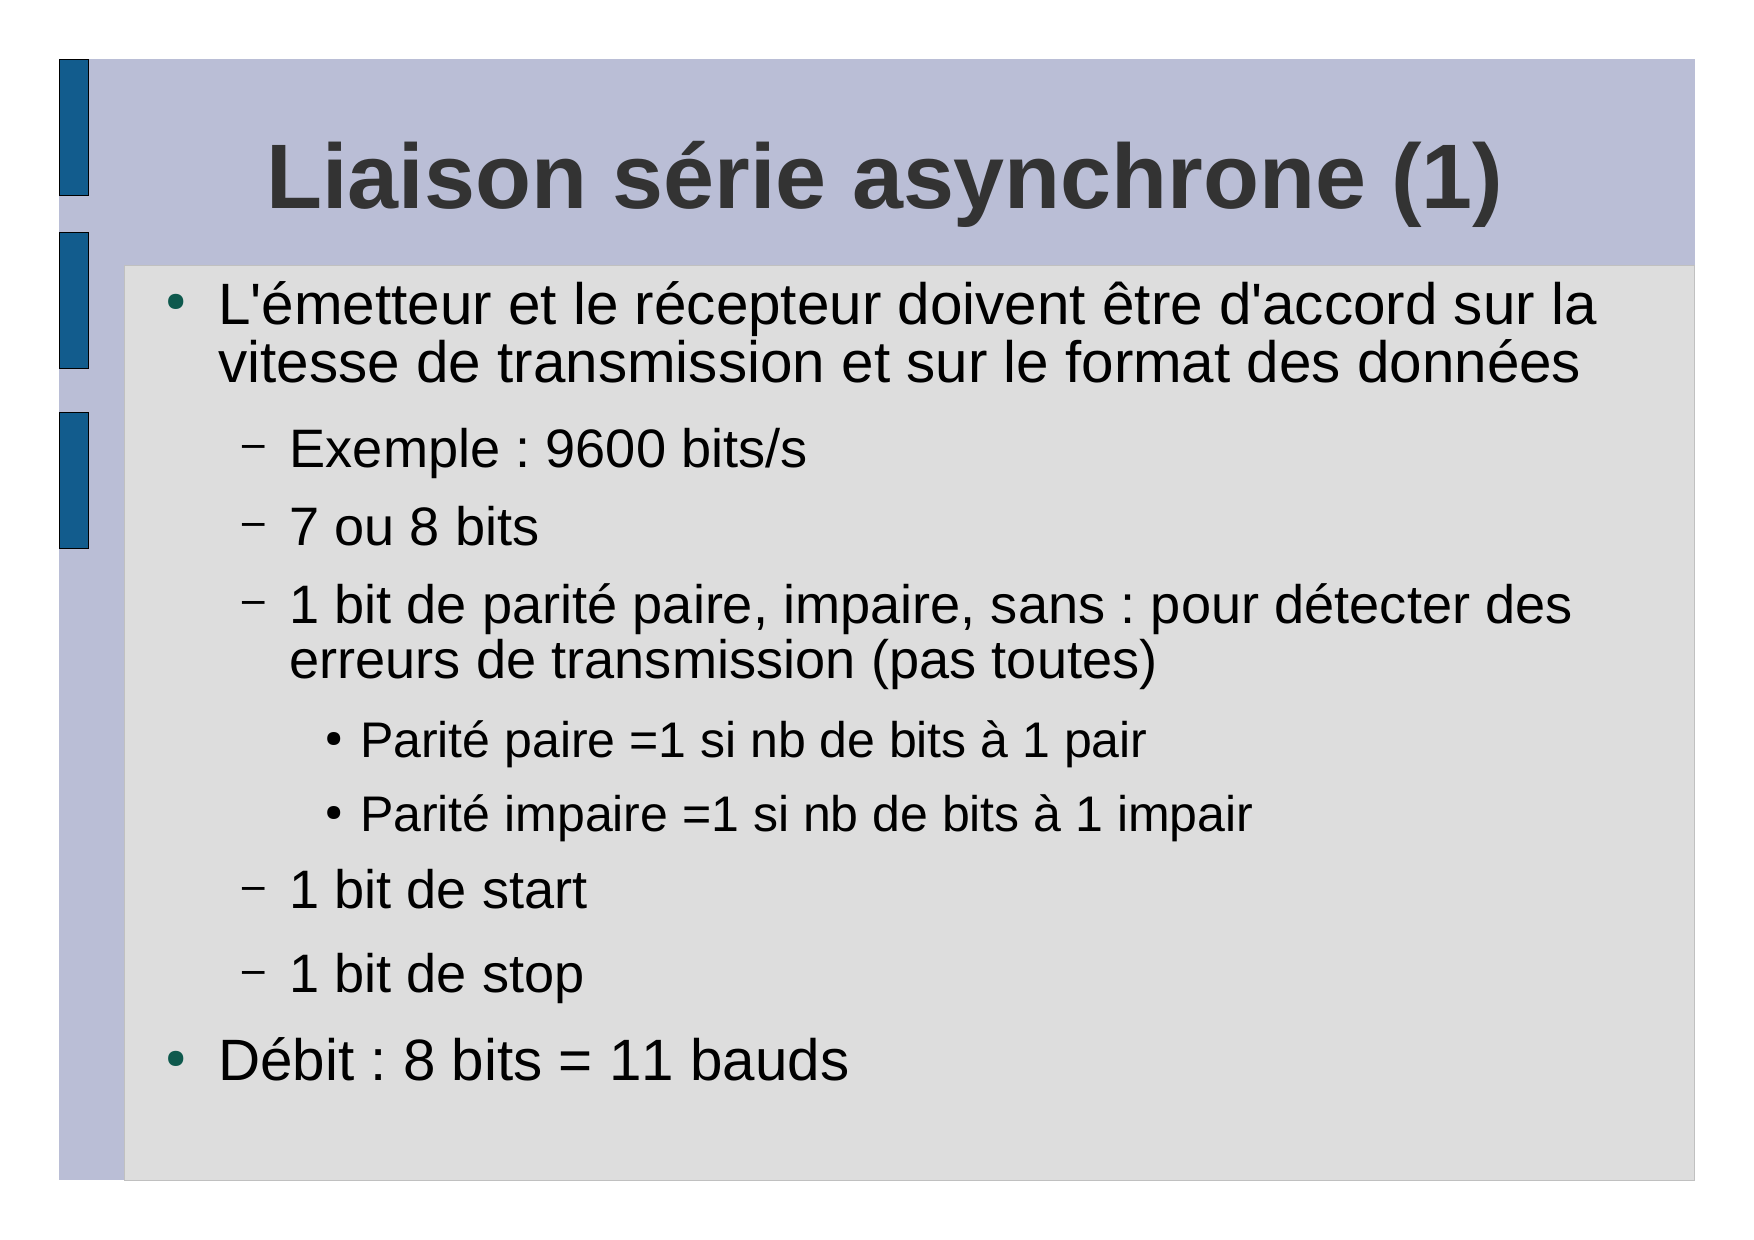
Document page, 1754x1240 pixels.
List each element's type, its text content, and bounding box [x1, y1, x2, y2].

title Liaison série asynchrone (1) [118, 88, 1654, 266]
list L'émetteur et le récepteur doivent être d'accord sur la vitesse de transmission et sur le format des données Exemple : 9600 bits/s 7 ou 8 bits 1 bit de parité paire, impaire, sans : pour détecter des erreurs de transmission (pas toutes) Parité paire =1 si nb de bits à 1 pair Parité impaire =1 si nb de bits à 1 impair 1 bit de start 1 bit de stop Débit : 8 bits = 11 bauds [147, 277, 1625, 1099]
